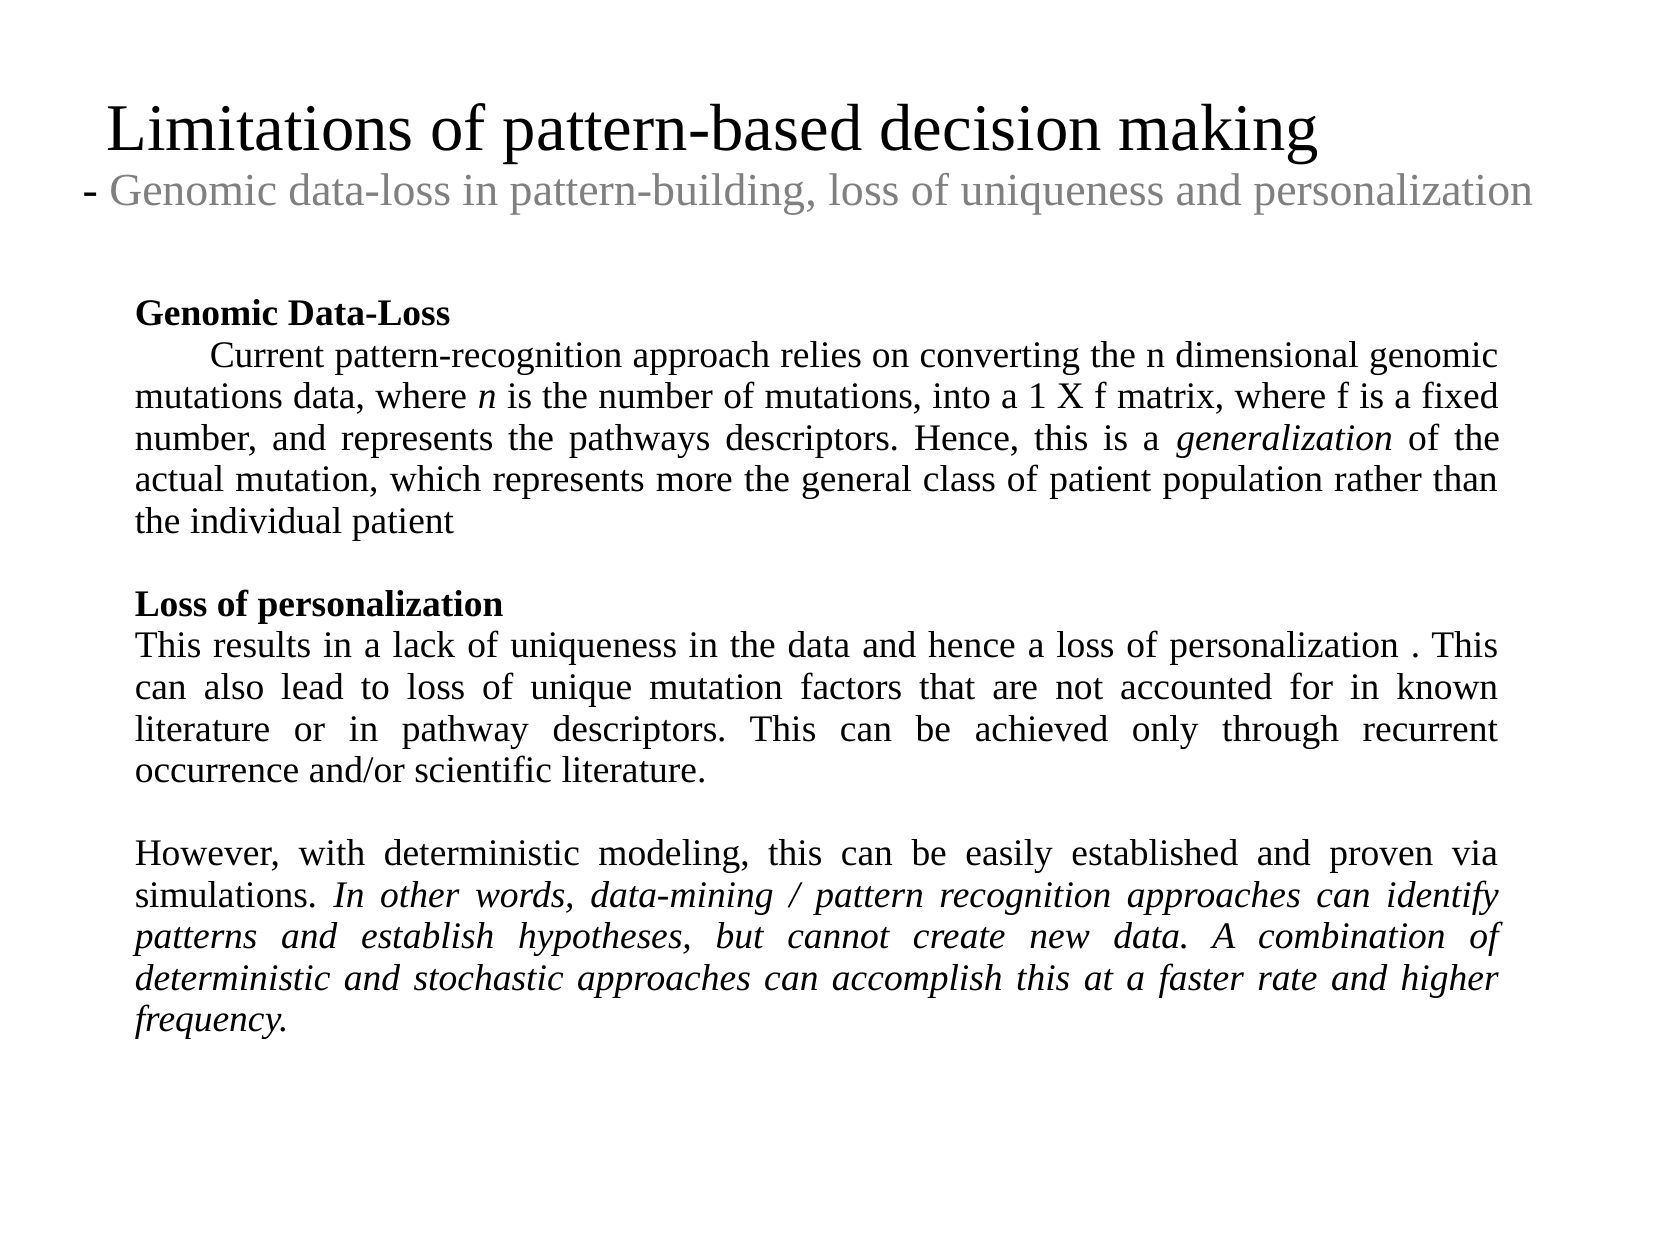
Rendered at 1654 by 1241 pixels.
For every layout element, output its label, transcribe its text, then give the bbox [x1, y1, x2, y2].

title Limitations of pattern-based decision making - Genomic data-loss in pattern-building, loss of uniqueness and personalization [82, 49, 1571, 257]
text_box Genomic Data-Loss Current pattern-recognition approach relies on converting the n dimensional genomic mutations data, where n is the number of mutations, into a 1 X f matrix, where f is a fixed number, and represents the pathways descriptors. Hence, this is a generalization of the actual mutation, which represents more the general class of patient population rather than the individual patient Loss of personalization This results in a lack of uniqueness in the data and hence a loss of personalization . This can also lead to loss of unique mutation factors that are not accounted for in known literature or in pathway descriptors. This can be achieved only through recurrent occurrence and/or scientific literature. However, with deterministic modeling, this can be easily established and proven via simulations. In other words, data-mining / pattern recognition approaches can identify patterns and establish hypotheses, but cannot create new data. A combination of deterministic and stochastic approaches can accomplish this at a faster rate and higher frequency. [120, 285, 1516, 1108]
